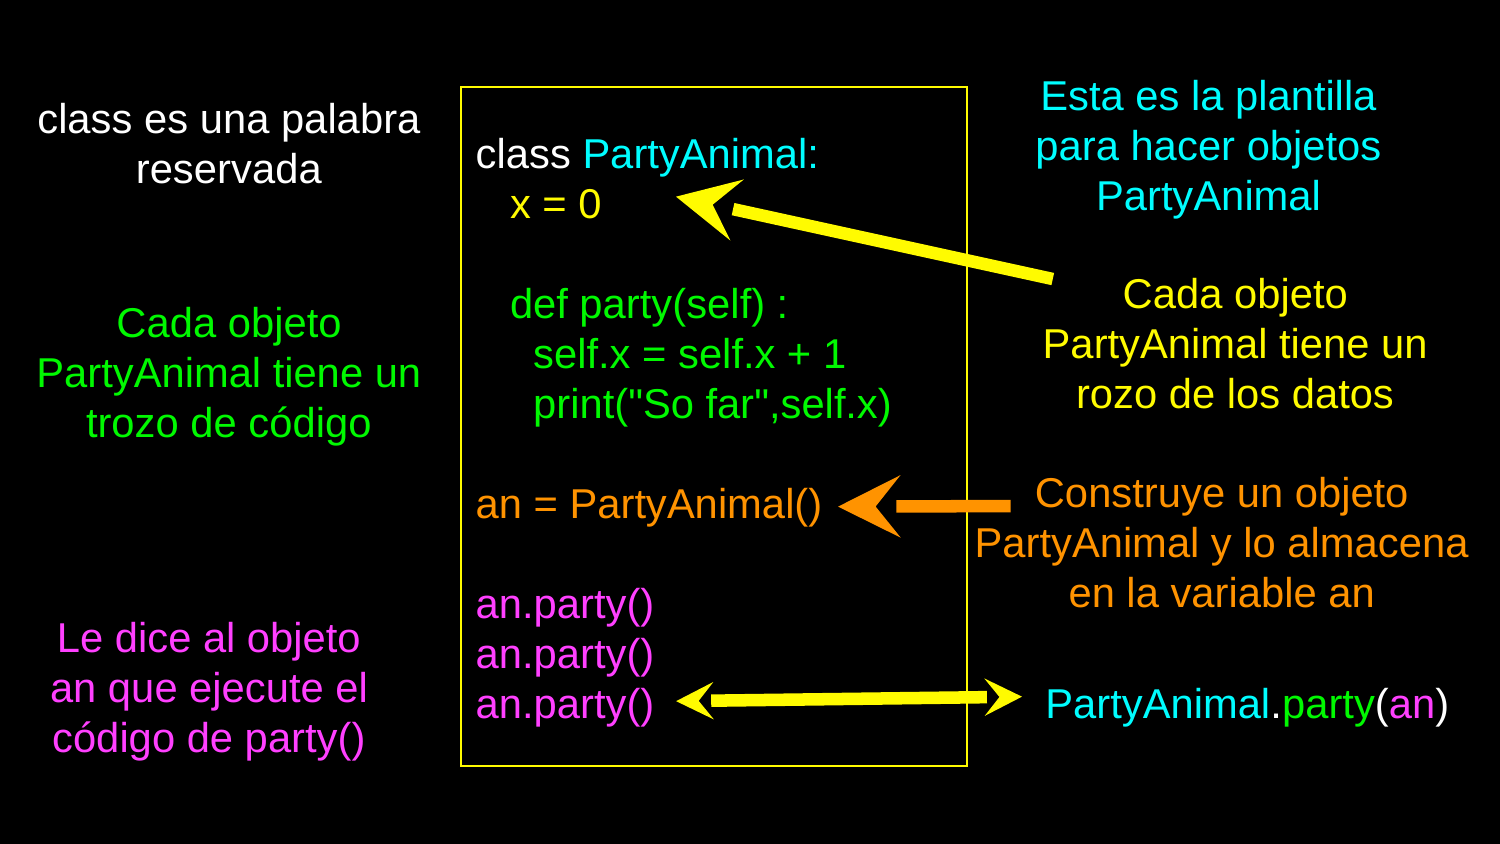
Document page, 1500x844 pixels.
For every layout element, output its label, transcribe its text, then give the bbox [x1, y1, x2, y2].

text_box Le dice al objeto an que ejecute el código de party() [41, 605, 377, 767]
text_box Cada objeto PartyAnimal tiene un rozo de los datos [1026, 261, 1444, 422]
text_box class es una palabra reservada [12, 87, 446, 197]
text_box Construye un objeto PartyAnimal y lo almacena en la variable an [966, 467, 1477, 615]
text_box Esta es la plantilla para hacer objetos PartyAnimal [1010, 58, 1407, 229]
text_box Cada objeto PartyAnimal tiene un trozo de código [12, 290, 446, 451]
text_box class PartyAnimal: x = 0 def party(self) : self.x = self.x + 1 print("So far",self.x) an = PartyAnimal() an.party() an.party() an.party() [460, 87, 967, 766]
text_box PartyAnimal.party(an) [1021, 671, 1474, 733]
